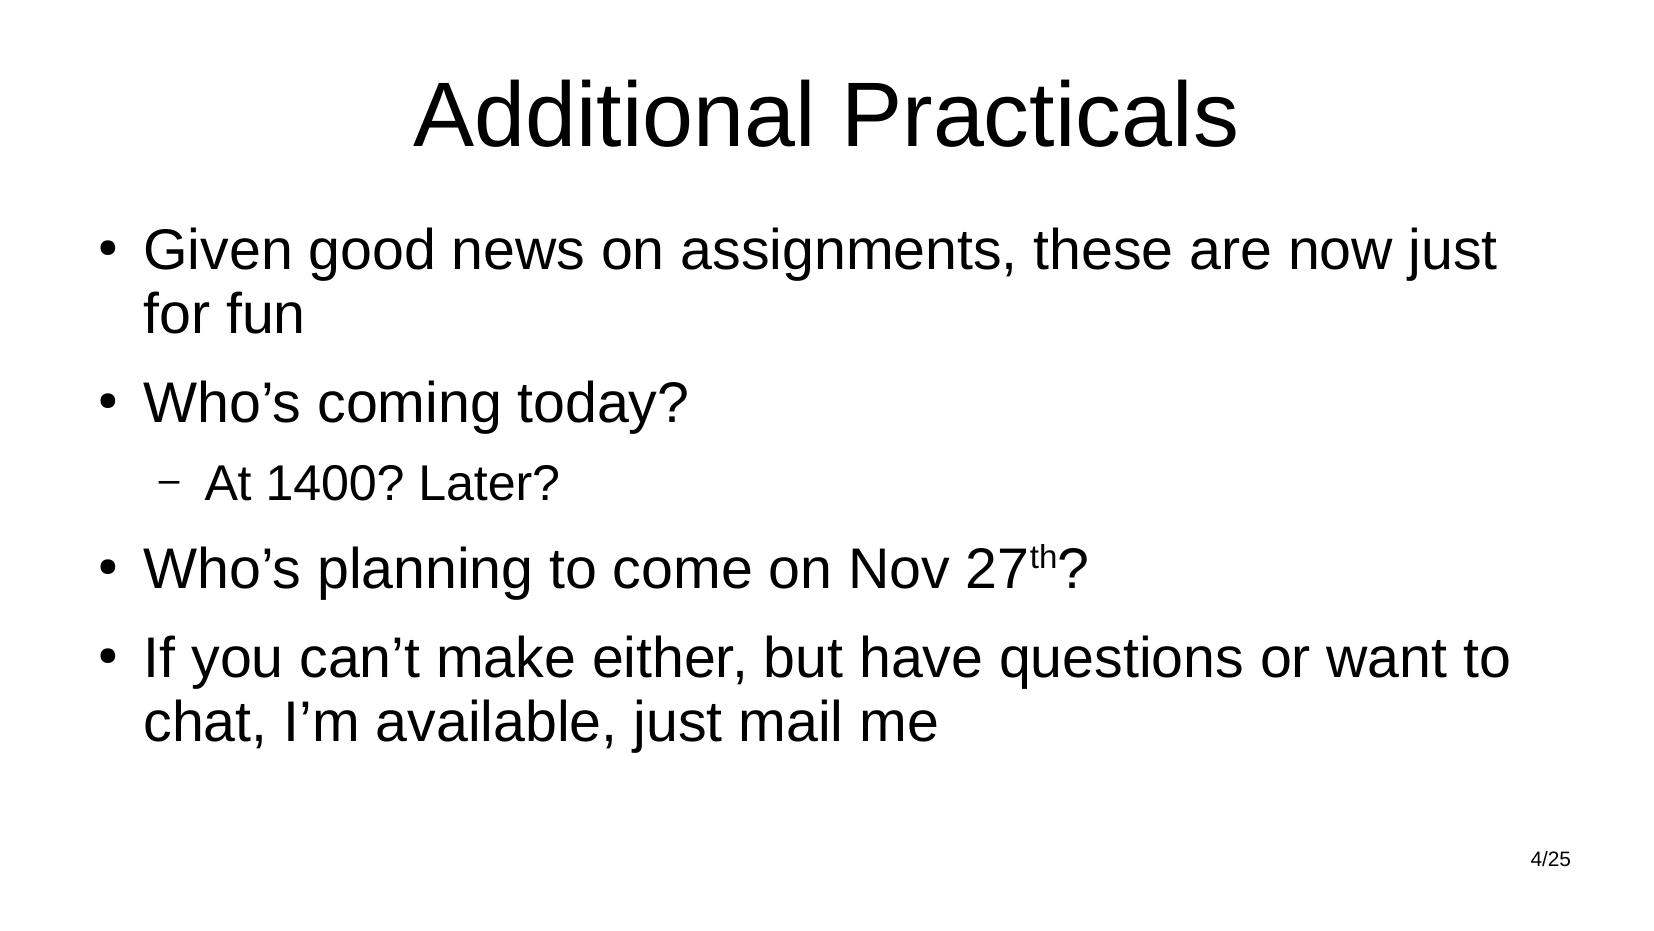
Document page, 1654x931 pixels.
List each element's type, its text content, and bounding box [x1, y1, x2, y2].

title Additional Practicals [82, 37, 1571, 193]
list Given good news on assignments, these are now just for fun Who’s coming today? At 1400? Later? Who’s planning to come on Nov 27th? If you can’t make either, but have questions or want to chat, I’m available, just mail me [82, 217, 1571, 758]
